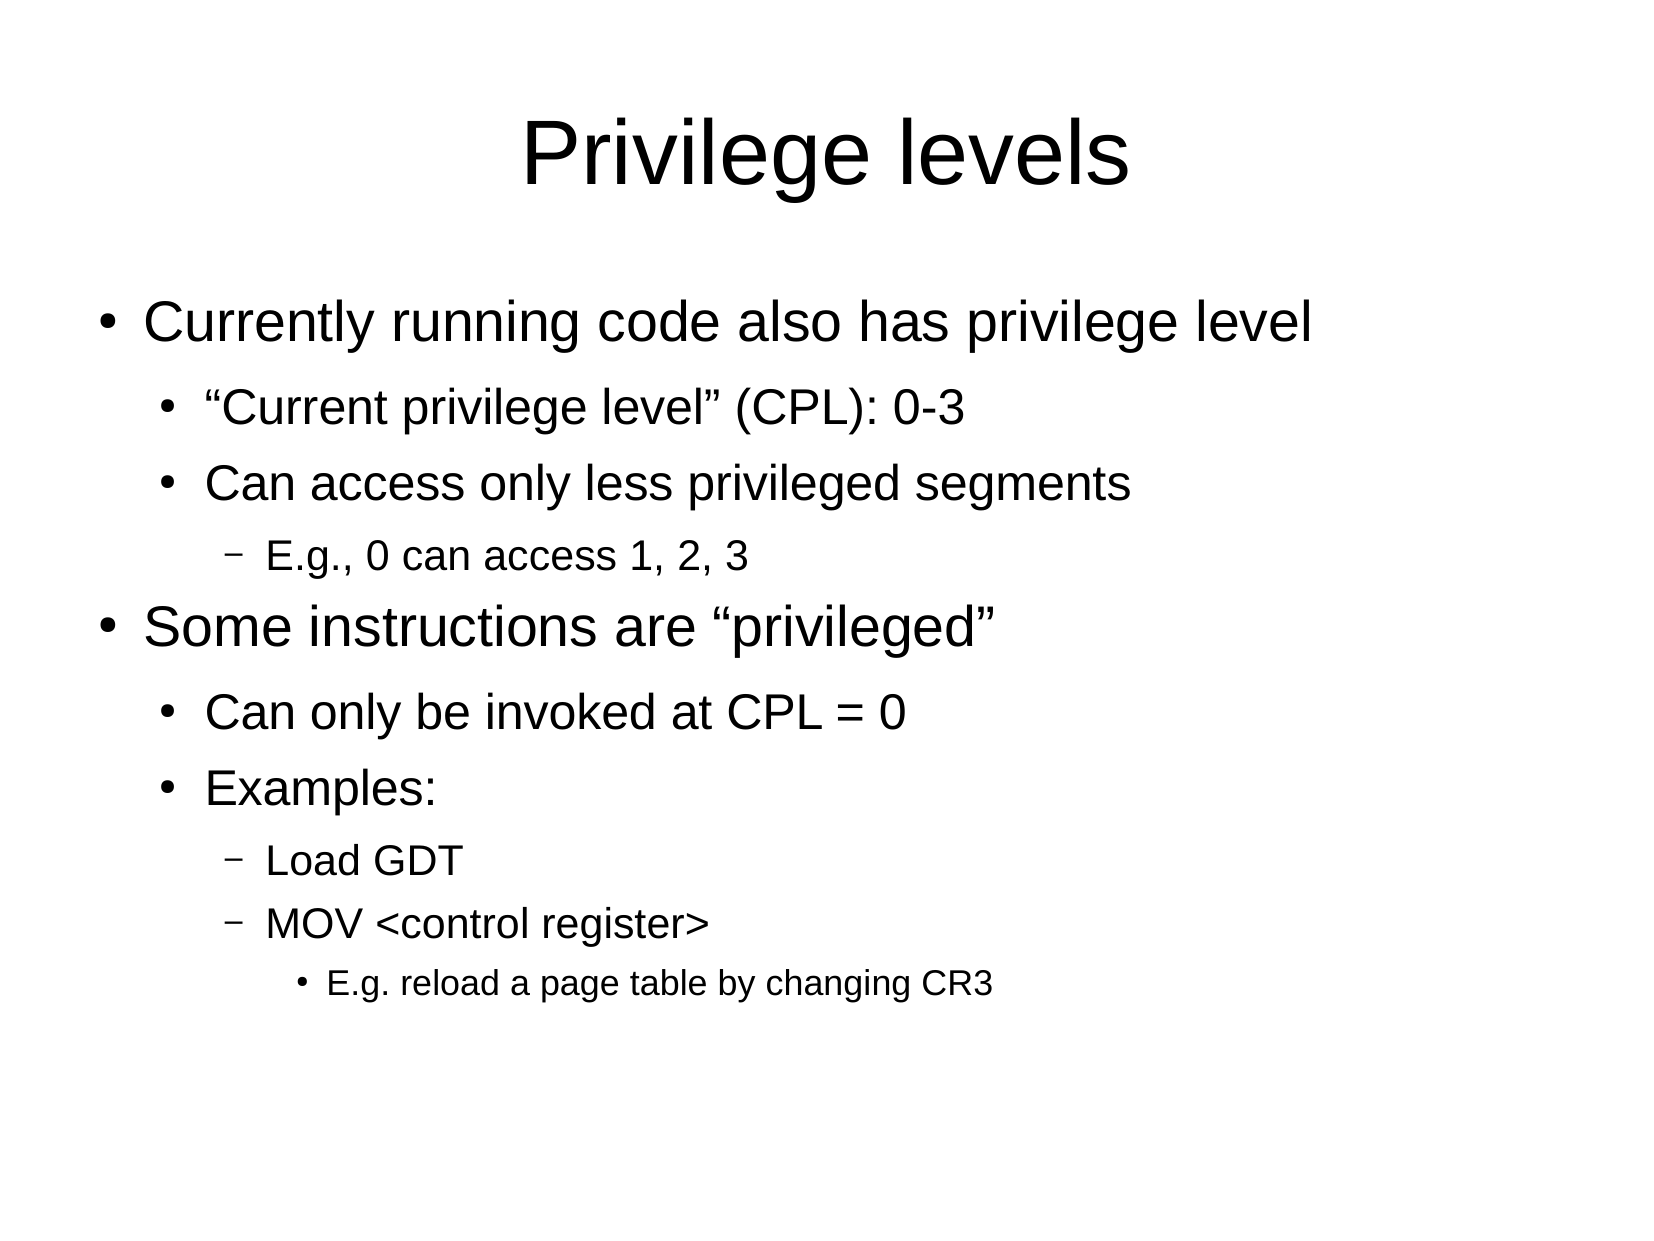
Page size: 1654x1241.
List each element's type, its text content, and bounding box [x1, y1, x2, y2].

list Currently running code also has privilege level “Current privilege level” (CPL): 0-3 Can access only less privileged segments E.g., 0 can access 1, 2, 3 Some instructions are “privileged” Can only be invoked at CPL = 0 Examples: Load GDT MOV <control register> E.g. reload a page table by changing CR3 [82, 290, 1571, 1010]
title Privilege levels [82, 49, 1571, 257]
